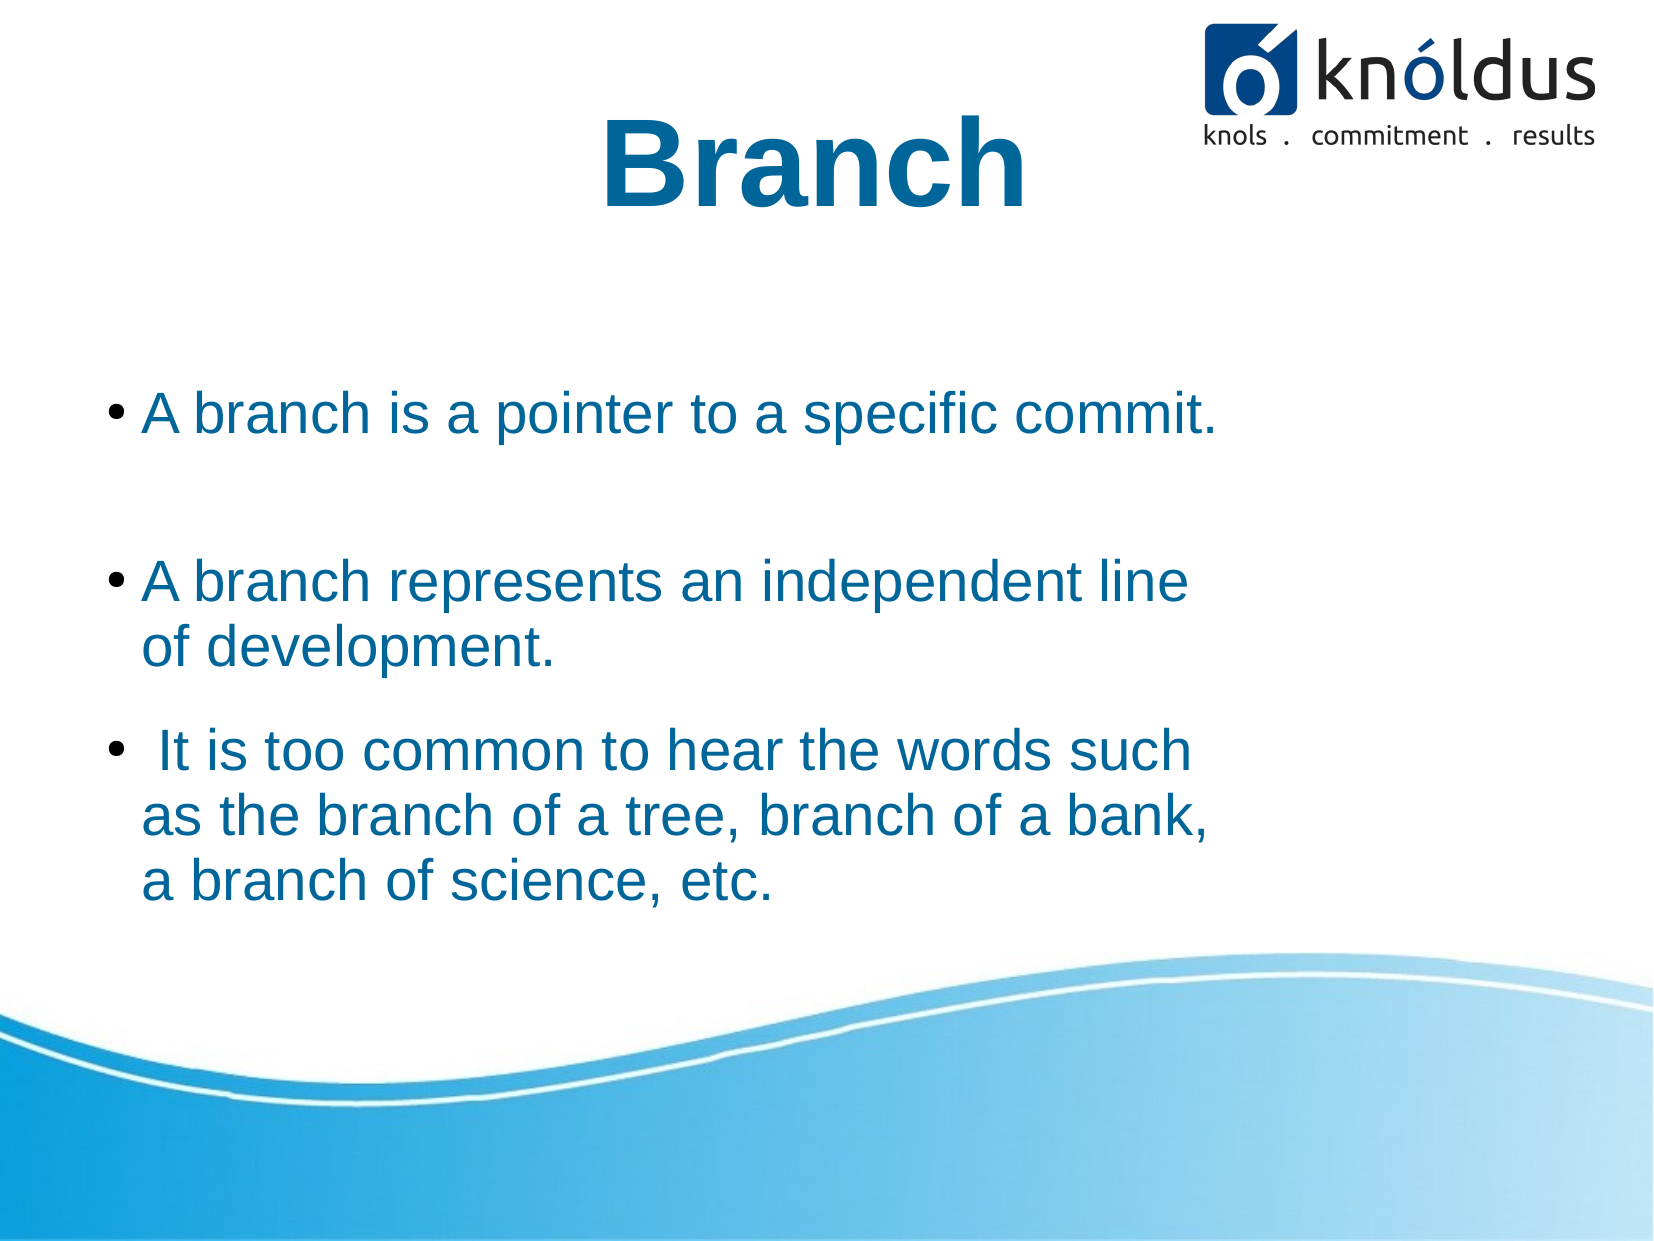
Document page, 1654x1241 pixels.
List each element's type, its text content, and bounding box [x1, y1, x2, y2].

picture [0, 952, 1654, 1241]
title A branch is a pointer to a specific commit. [106, 342, 1241, 485]
title Branch [70, 59, 1560, 267]
picture [1204, 23, 1595, 145]
title It is too common to hear the words such as the branch of a tree, branch of a bank, a branch of science, etc. [106, 717, 1241, 913]
title A branch represents an independent line of development. [106, 543, 1241, 686]
